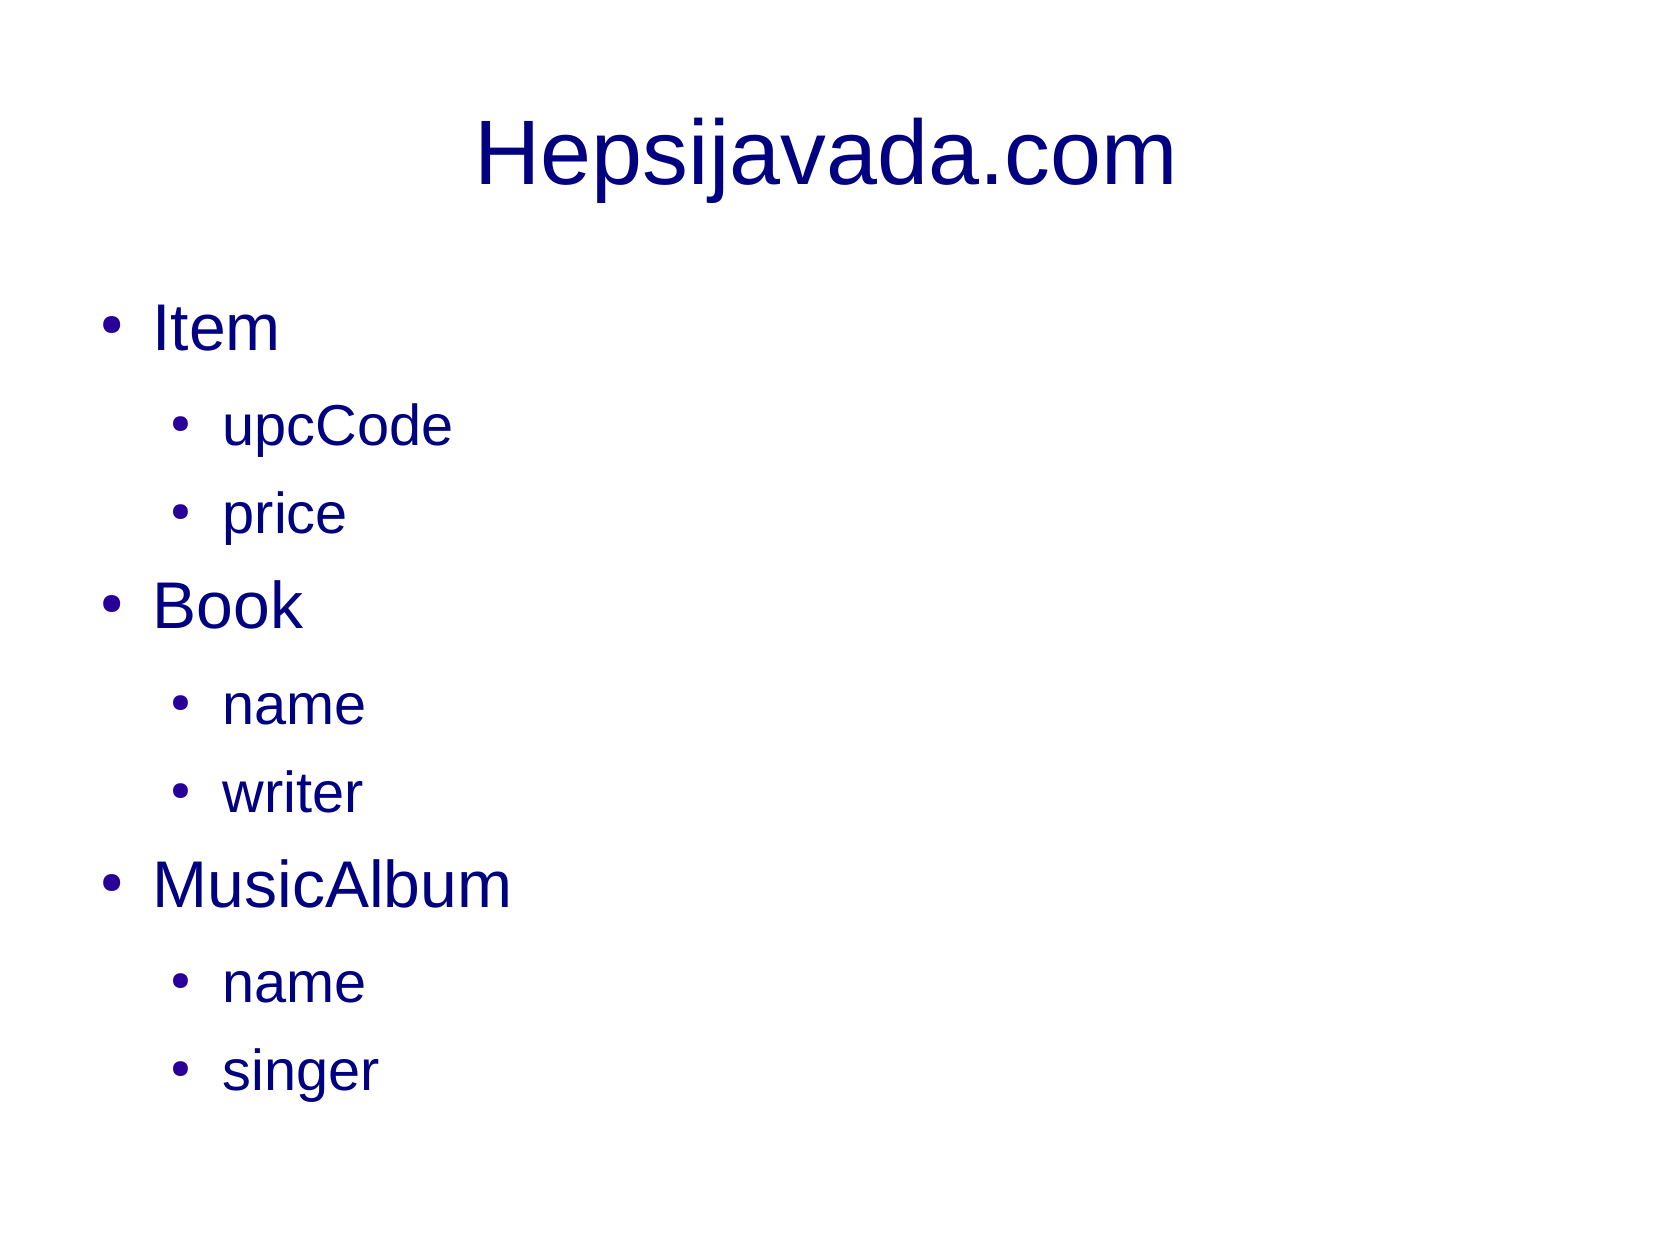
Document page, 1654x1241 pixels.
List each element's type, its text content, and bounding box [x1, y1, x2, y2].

title Hepsijavada.com [82, 49, 1571, 257]
list Item upcCode price Book name writer MusicAlbum name singer [82, 290, 1571, 1109]
